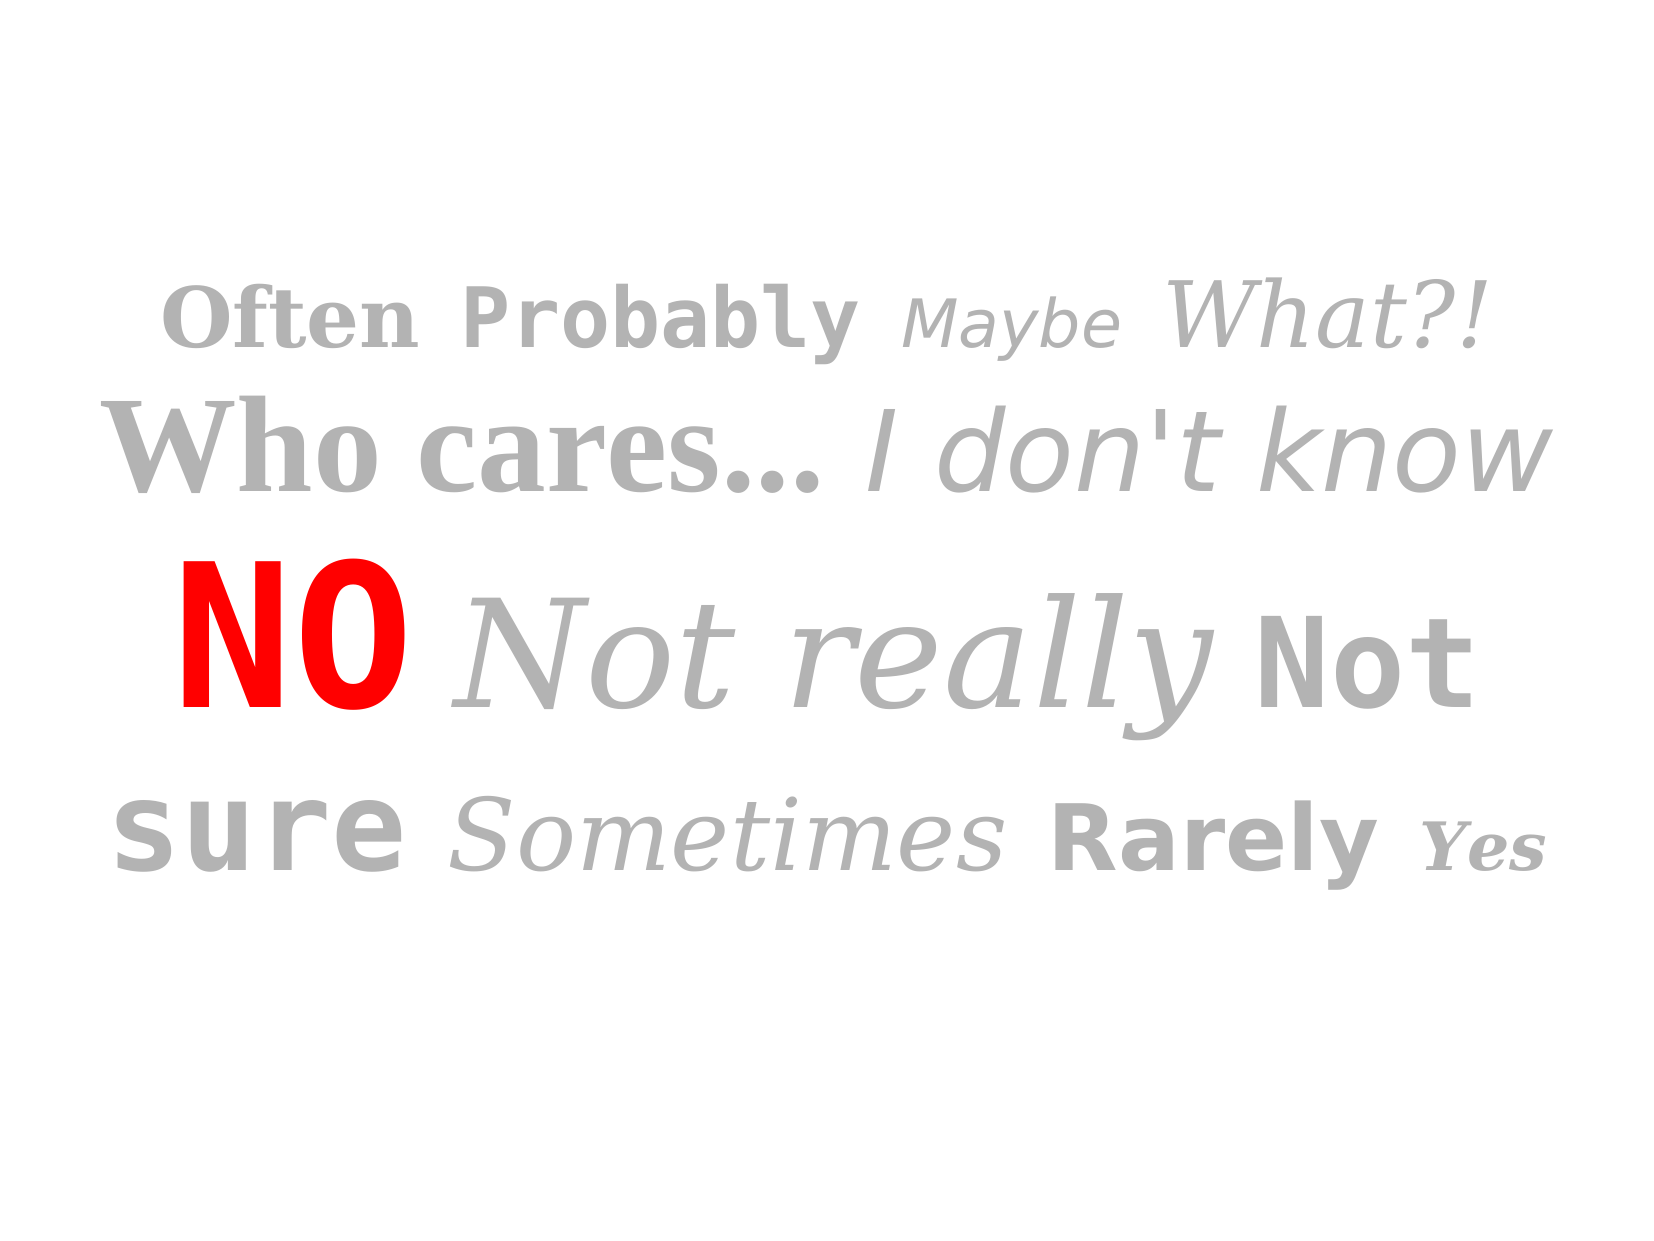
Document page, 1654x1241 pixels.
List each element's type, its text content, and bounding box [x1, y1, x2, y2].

text_box Often Probably Maybe What?! Who cares... I don't know NO Not really Not sure Sometimes Rarely Yes [0, 0, 1654, 1241]
